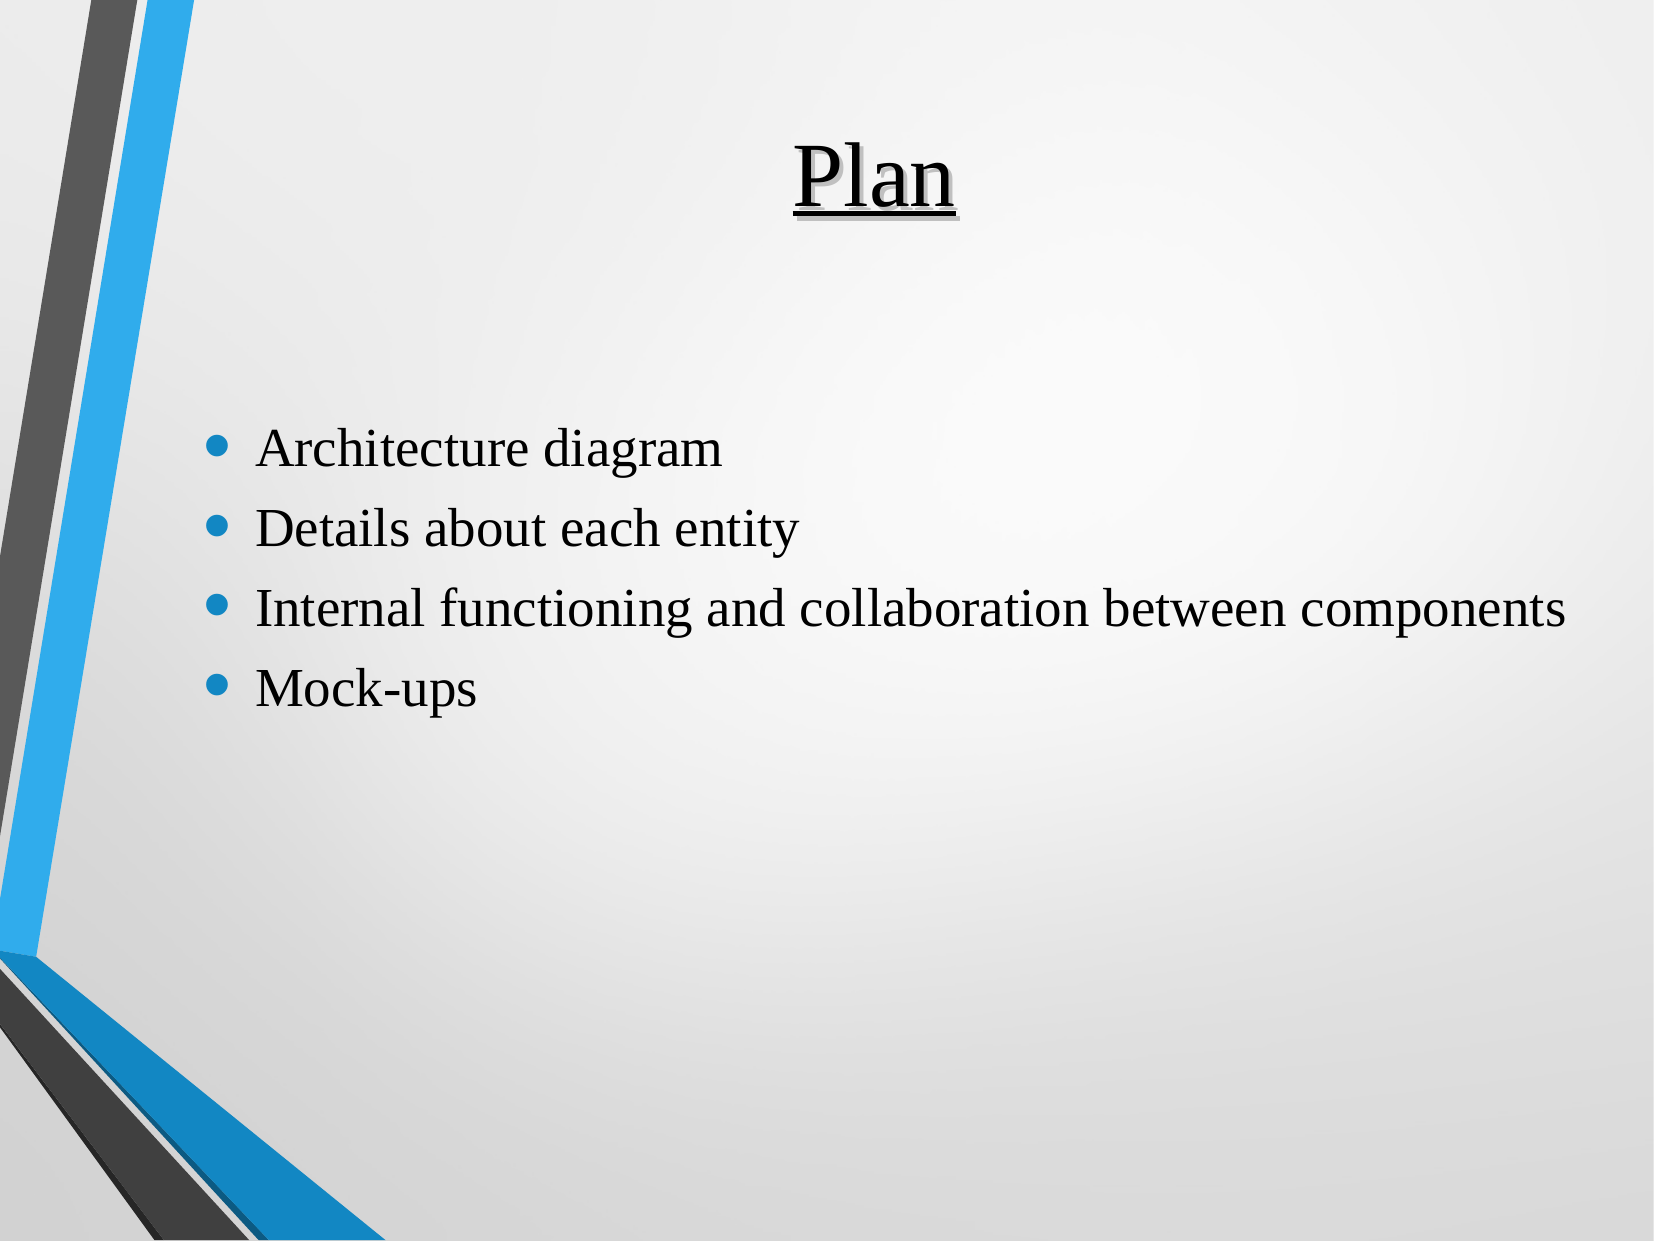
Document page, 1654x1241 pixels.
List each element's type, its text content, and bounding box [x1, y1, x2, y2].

list Architecture diagram Details about each entity Internal functioning and collaboration between components Mock-ups [188, 169, 1622, 960]
title Plan [177, 82, 1571, 257]
